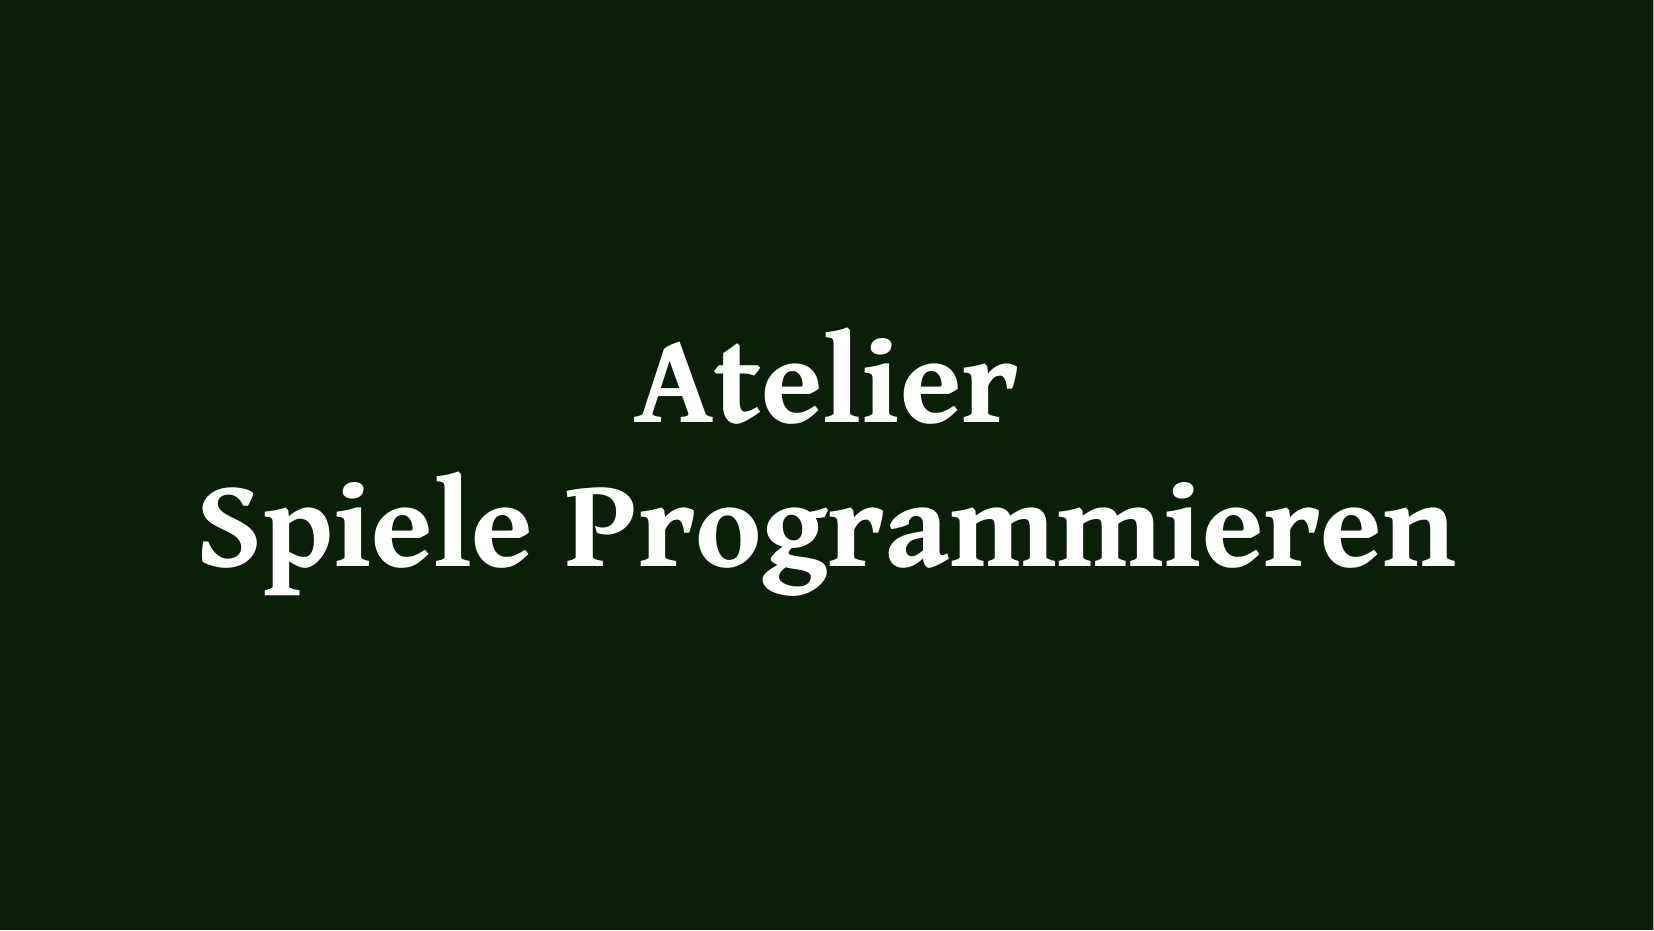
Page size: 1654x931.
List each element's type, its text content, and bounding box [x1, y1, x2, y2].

title Atelier Spiele Programmieren [82, 88, 1571, 827]
